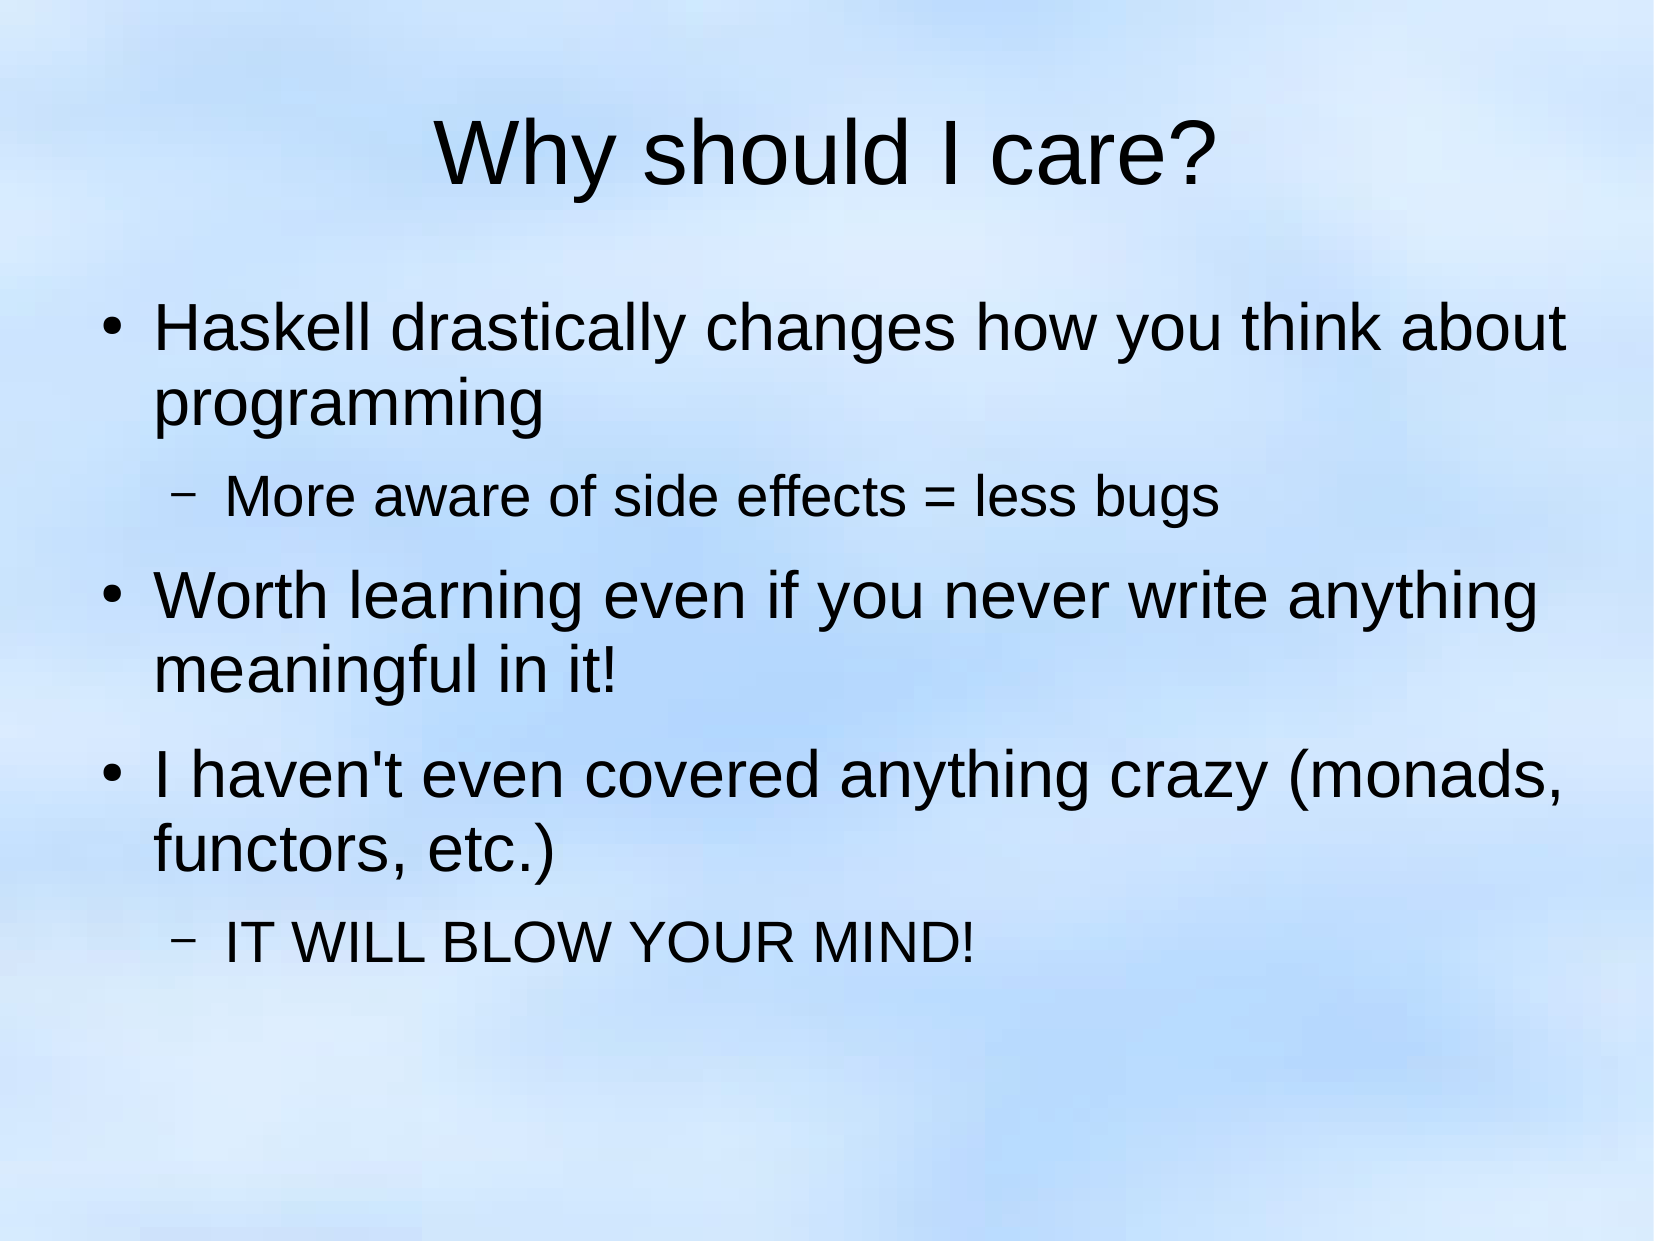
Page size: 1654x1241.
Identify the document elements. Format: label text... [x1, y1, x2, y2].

picture [0, 0, 1654, 1241]
title Why should I care? [82, 49, 1571, 257]
list Haskell drastically changes how you think about programming More aware of side effects = less bugs Worth learning even if you never write anything meaningful in it! I haven't even covered anything crazy (monads, functors, etc.) IT WILL BLOW YOUR MIND! [82, 290, 1571, 1010]
